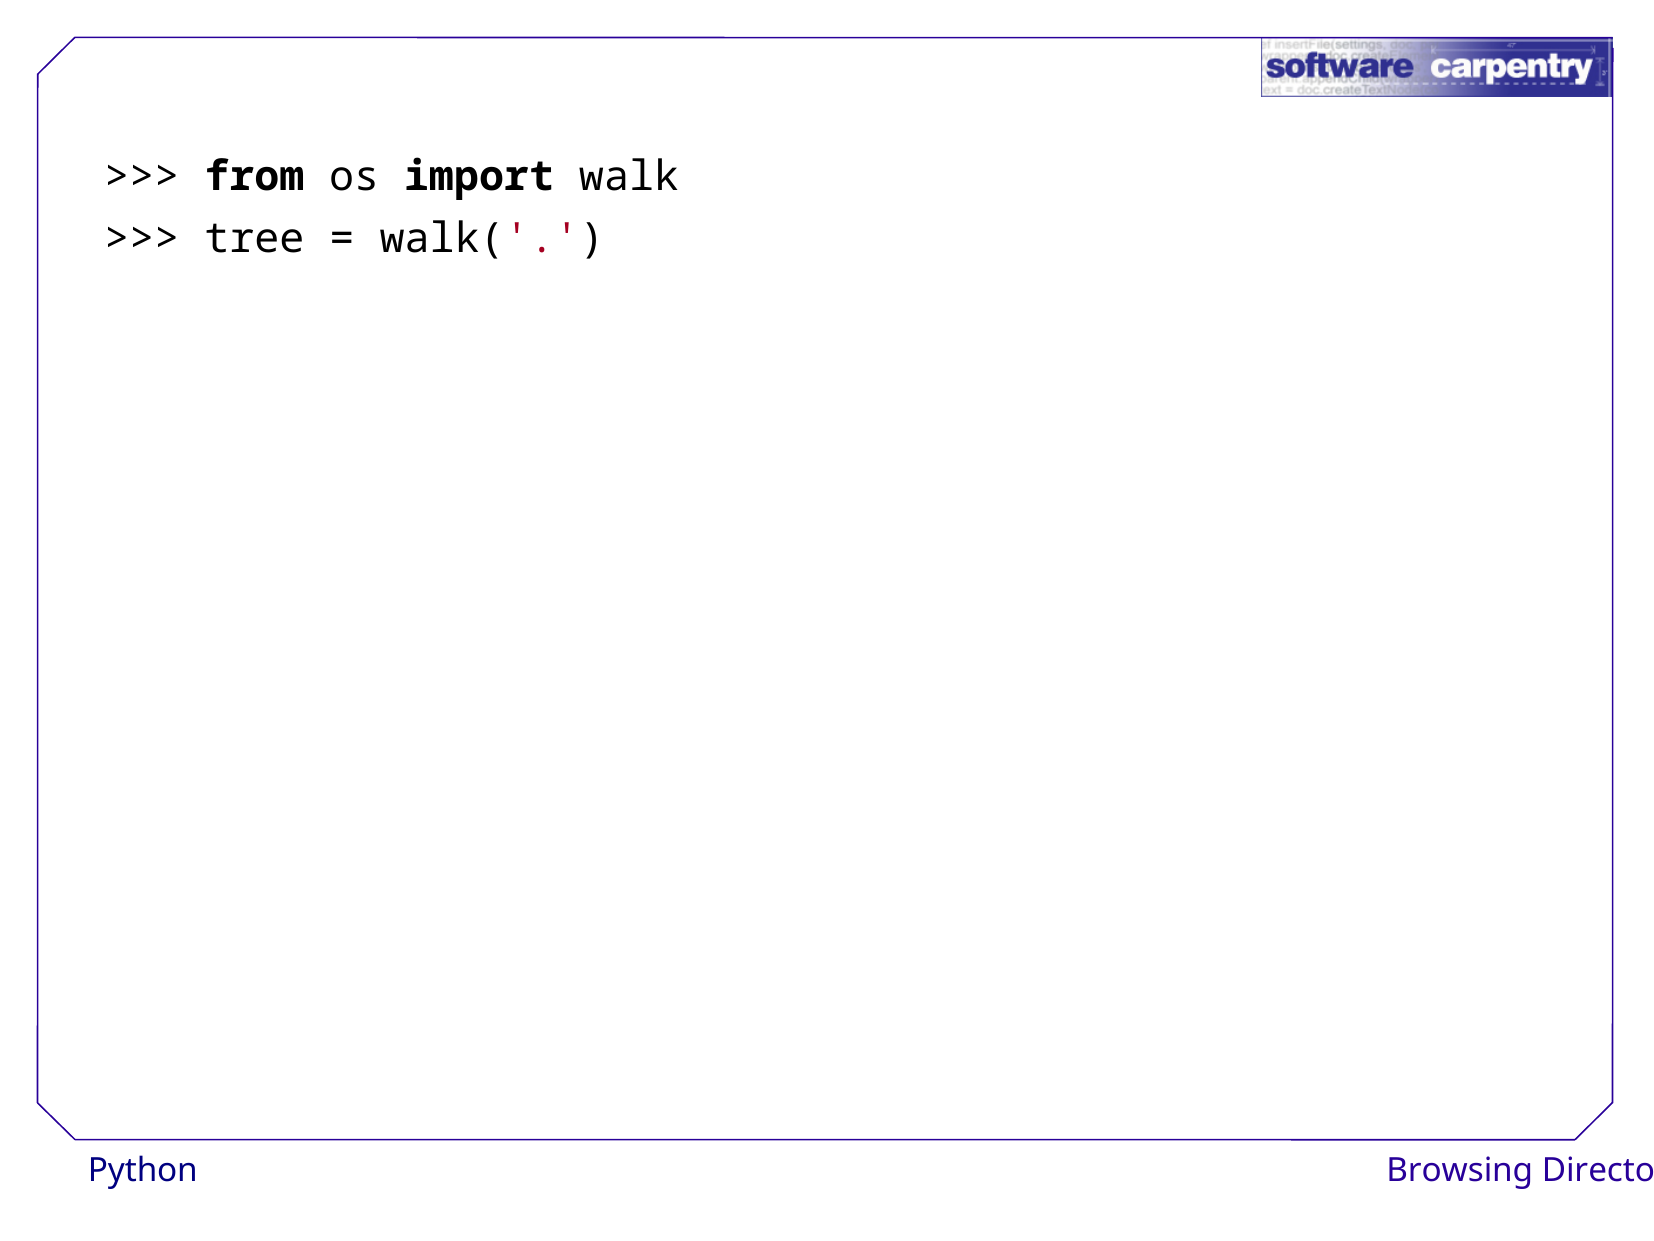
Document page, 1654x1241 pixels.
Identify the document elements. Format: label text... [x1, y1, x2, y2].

picture [1261, 39, 1613, 97]
text_box >>> from os import walk >>> tree = walk('.') [89, 128, 1512, 1037]
